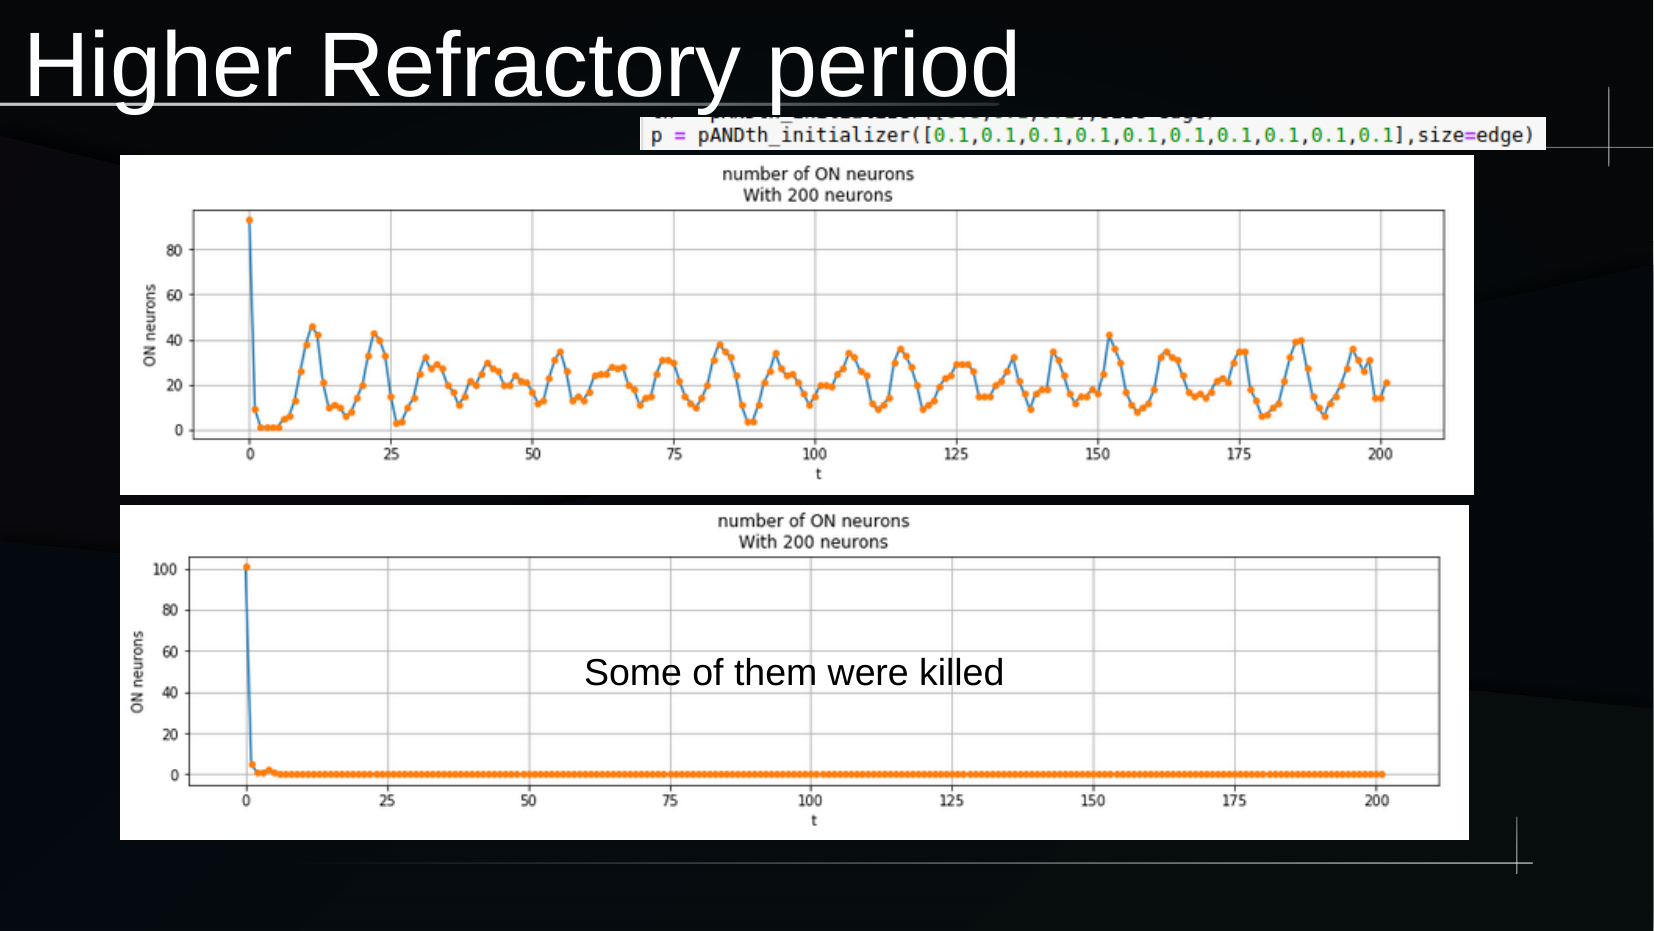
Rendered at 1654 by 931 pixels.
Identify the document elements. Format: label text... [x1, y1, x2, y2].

title Higher Refractory period [23, 11, 1589, 119]
picture [0, 0, 1654, 931]
